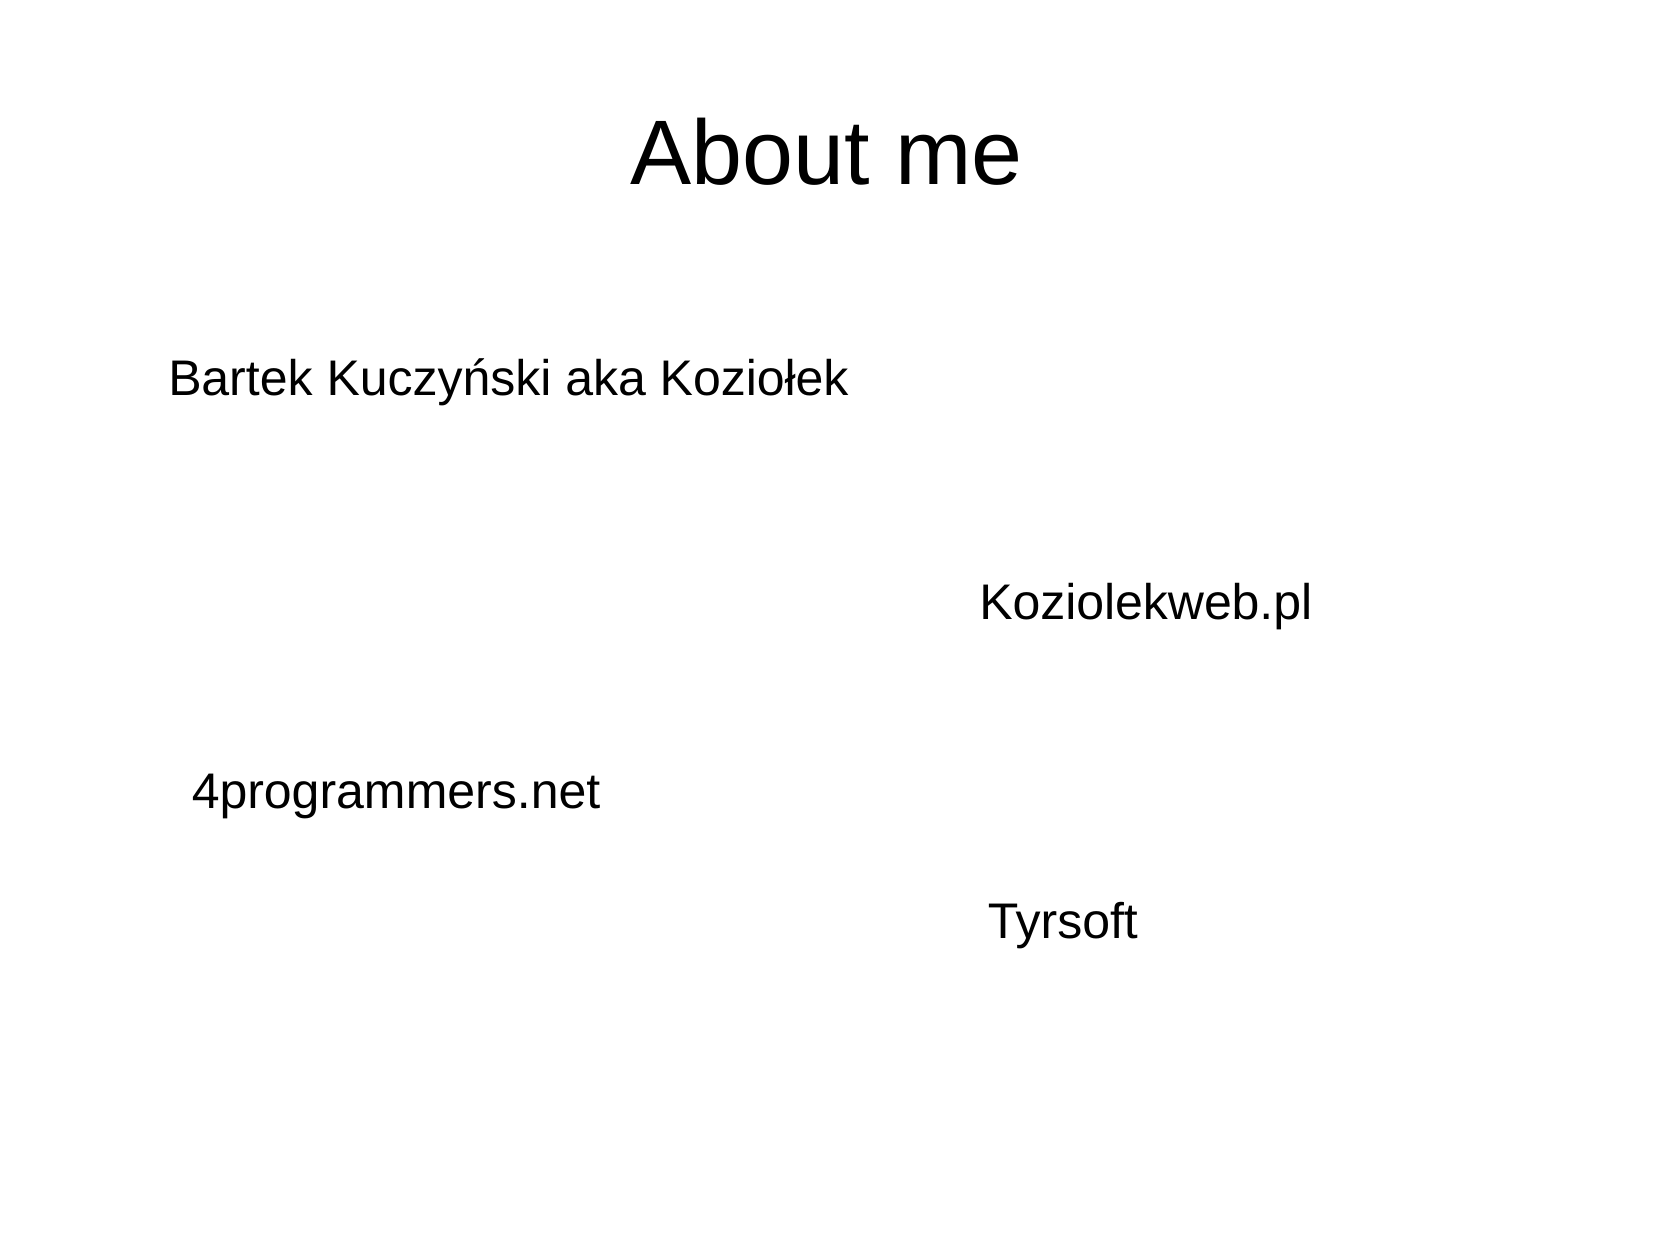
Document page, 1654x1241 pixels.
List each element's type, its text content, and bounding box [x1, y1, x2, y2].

text_box Koziolekweb.pl [744, 566, 1548, 638]
text_box 4programmers.net [177, 755, 981, 827]
text_box Bartek Kuczyński aka Koziołek [153, 342, 957, 414]
text_box Tyrsoft [661, 885, 1465, 957]
title About me [82, 49, 1571, 257]
